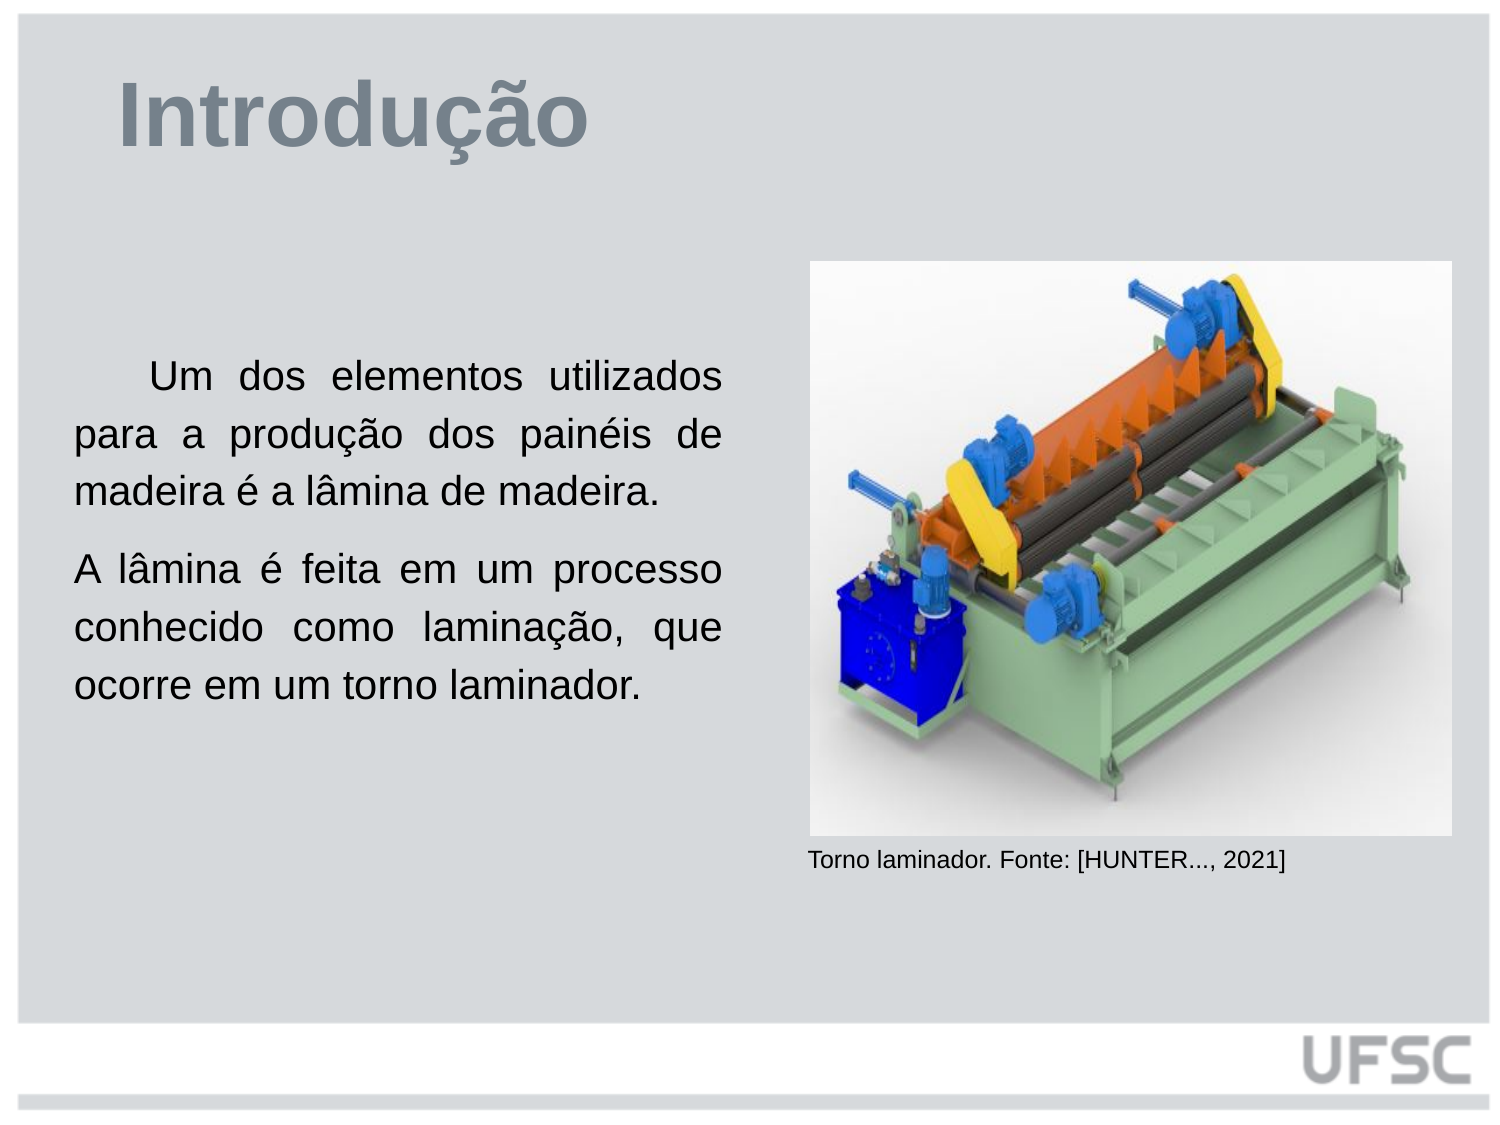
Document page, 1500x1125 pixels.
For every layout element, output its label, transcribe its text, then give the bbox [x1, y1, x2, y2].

text_box Torno laminador. Fonte: [HUNTER..., 2021] [792, 835, 1472, 881]
text_box Introdução [103, 59, 1397, 278]
picture [0, 0, 1500, 1125]
text_box Um dos elementos utilizados para a produção dos painéis de madeira é a lâmina de madeira. A lâmina é feita em um processo conhecido como laminação, que ocorre em um torno laminador. [58, 334, 738, 797]
